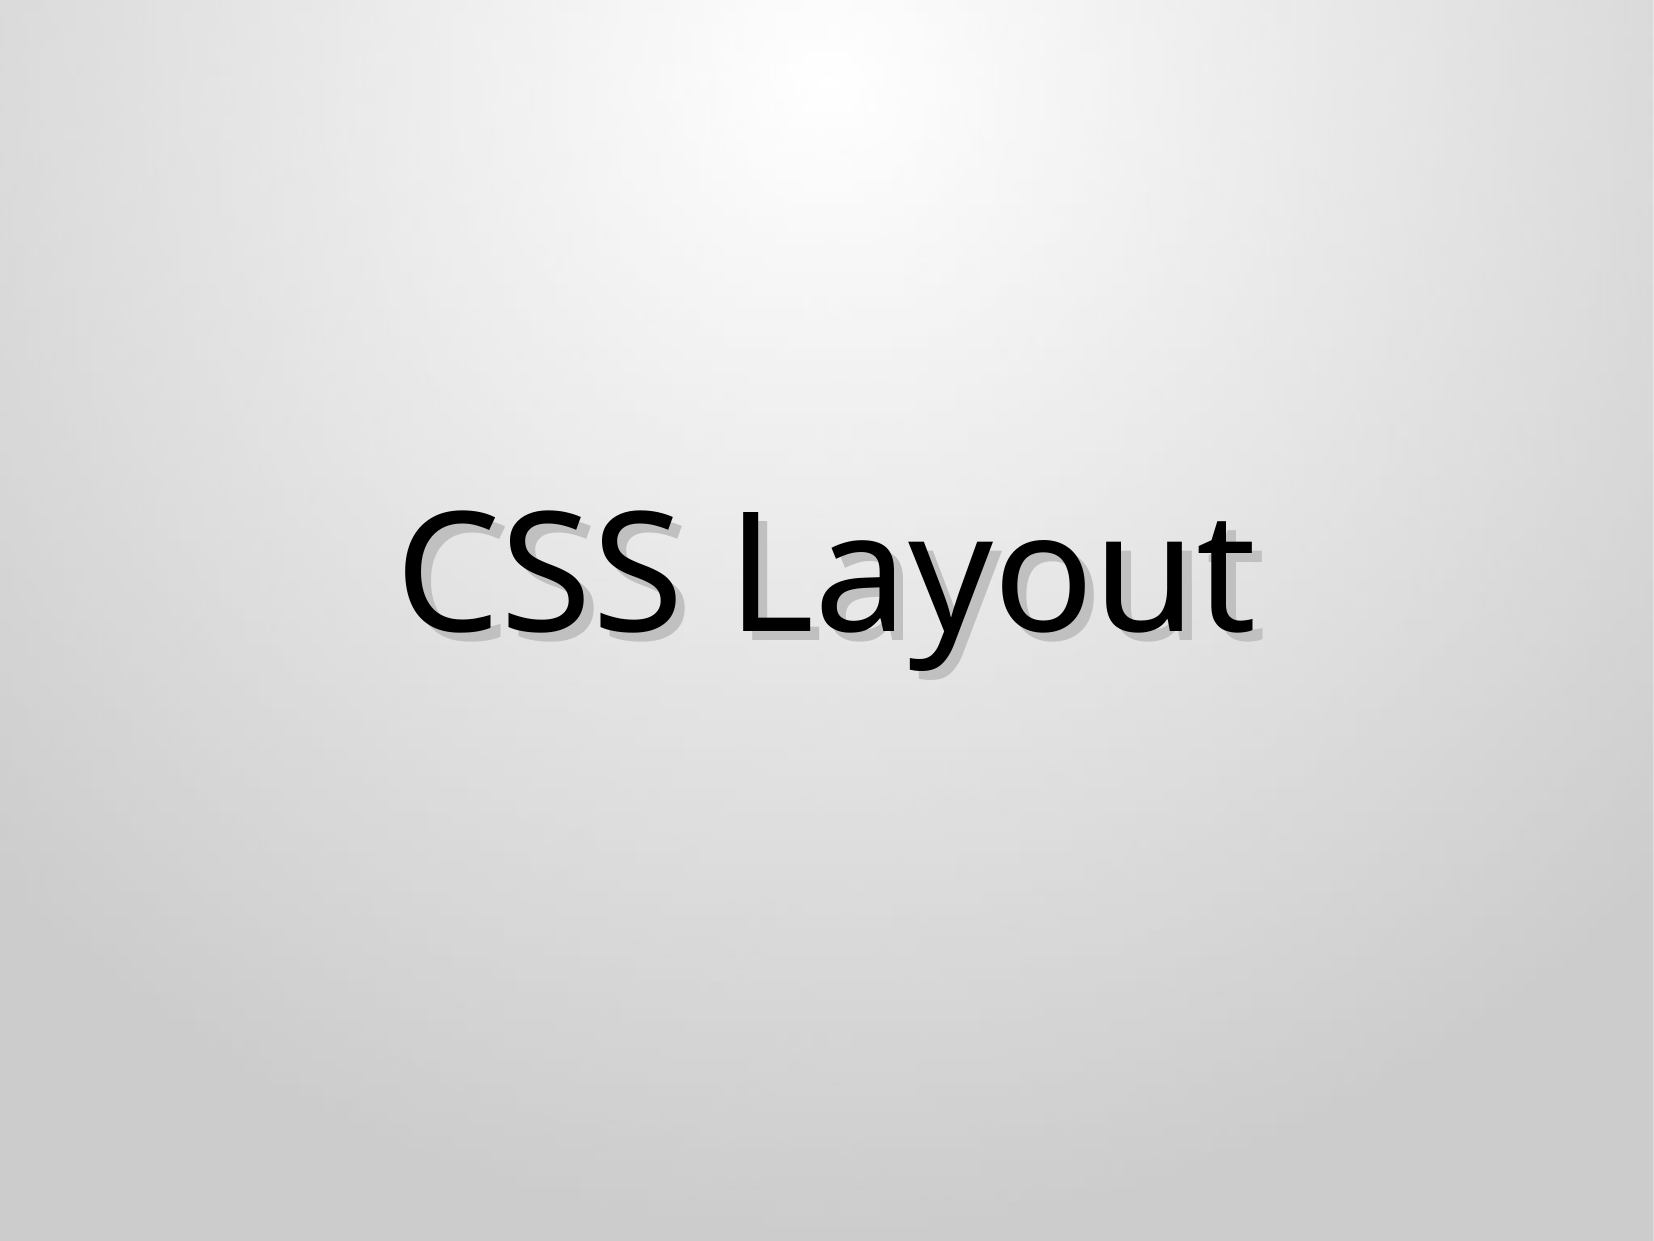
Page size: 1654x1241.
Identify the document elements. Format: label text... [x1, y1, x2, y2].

title CSS Layout [82, 462, 1571, 670]
picture [0, 0, 1654, 1241]
